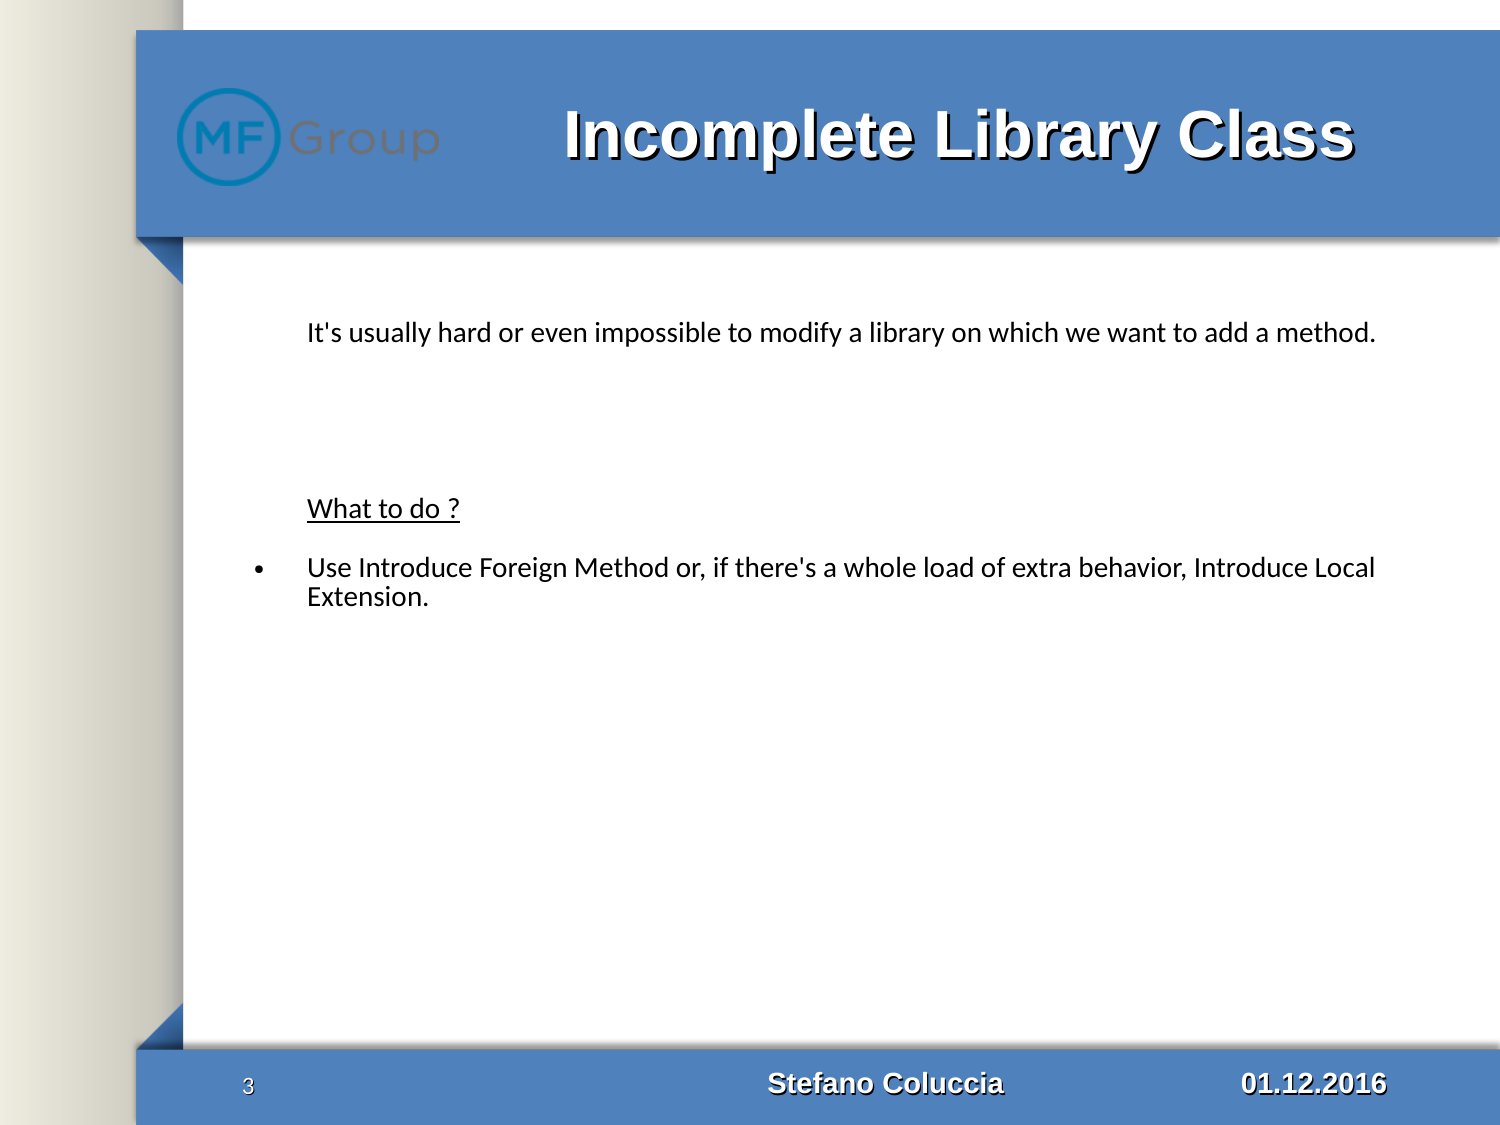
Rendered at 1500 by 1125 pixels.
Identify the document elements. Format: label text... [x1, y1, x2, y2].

title Stefano Coluccia [738, 1062, 1034, 1105]
title Incomplete Library Class [472, 57, 1447, 211]
list It's usually hard or even impossible to modify a library on which we want to add a method. What to do ? Use Introduce Foreign Method or, if there's a whole load of extra behavior, Introduce Local Extension. [236, 261, 1453, 975]
title 01.12.2016 [1151, 1062, 1477, 1105]
picture [0, 0, 1500, 1125]
